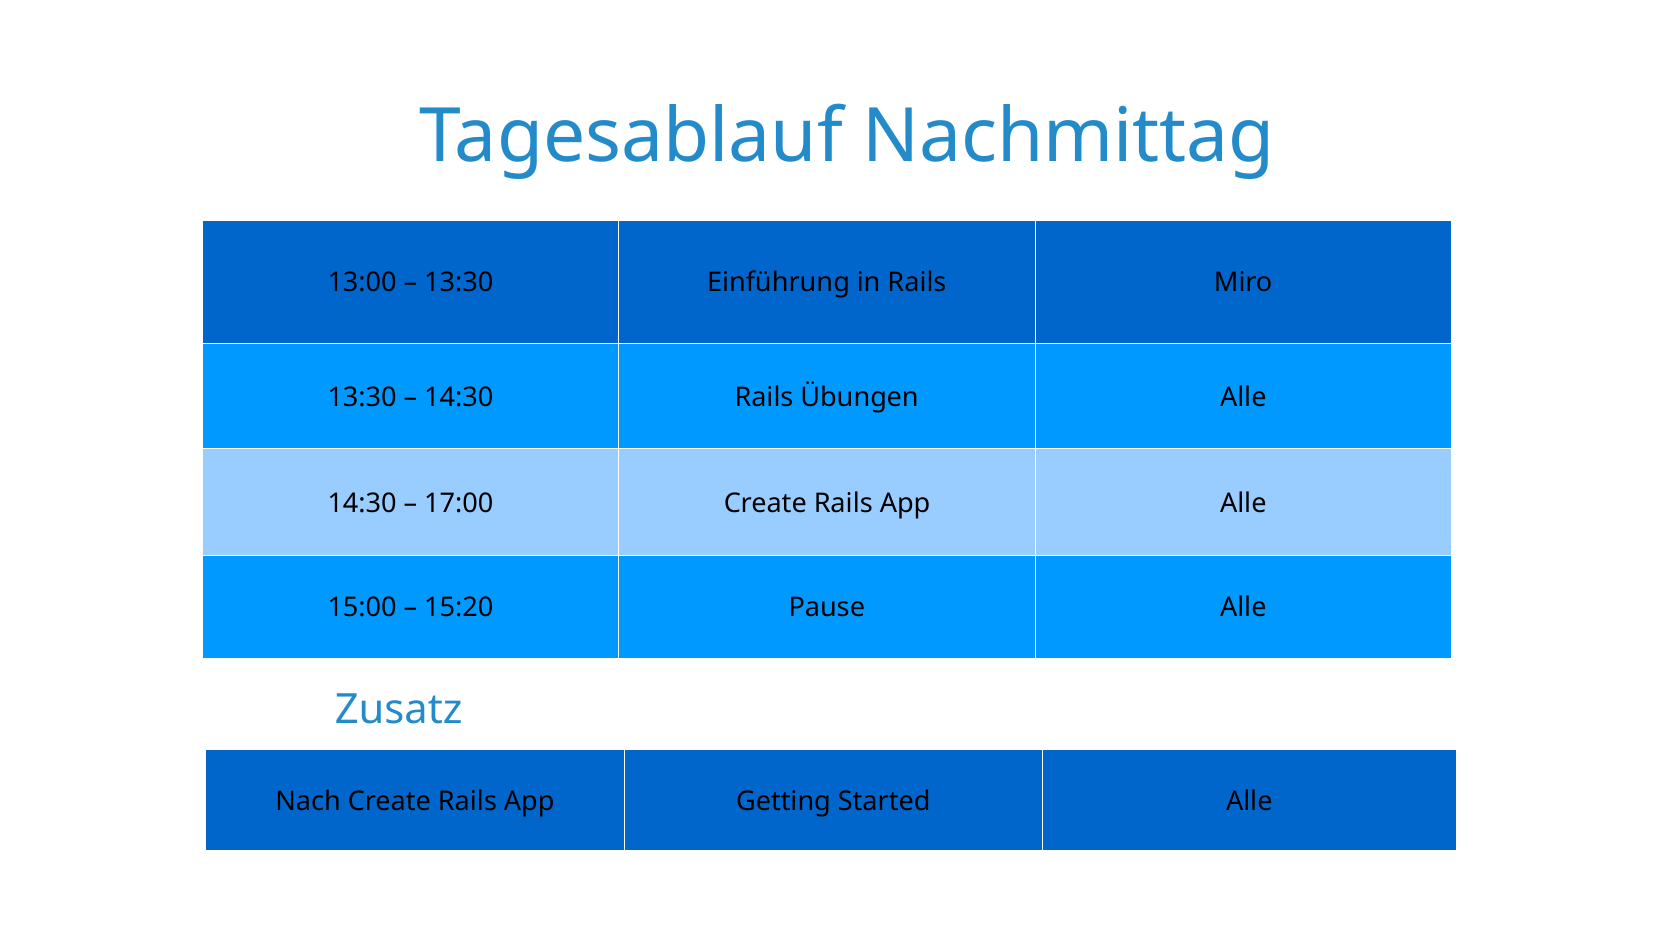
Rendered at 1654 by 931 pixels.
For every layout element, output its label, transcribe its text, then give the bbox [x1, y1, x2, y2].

table_cell 13:30 – 14:30 [203, 344, 618, 448]
table_header Einführung in Rails [619, 221, 1035, 343]
table_cell Alle [1036, 556, 1451, 658]
table_header Alle [1043, 750, 1456, 850]
text_box Zusatz [307, 679, 491, 735]
title Tagesablauf Nachmittag [419, 65, 1317, 184]
table_cell Alle [1036, 449, 1451, 555]
table_cell 14:30 – 17:00 [203, 449, 618, 555]
table_header Miro [1036, 221, 1451, 343]
table_header Getting Started [625, 750, 1042, 850]
table_header Nach Create Rails App [206, 750, 624, 850]
table_cell 15:00 – 15:20 [203, 556, 618, 658]
table_cell Rails Übungen [619, 344, 1035, 448]
table_cell Pause [619, 556, 1035, 658]
table_header 13:00 – 13:30 [203, 221, 618, 343]
table_cell Create Rails App [619, 449, 1035, 555]
table_cell Alle [1036, 344, 1451, 448]
